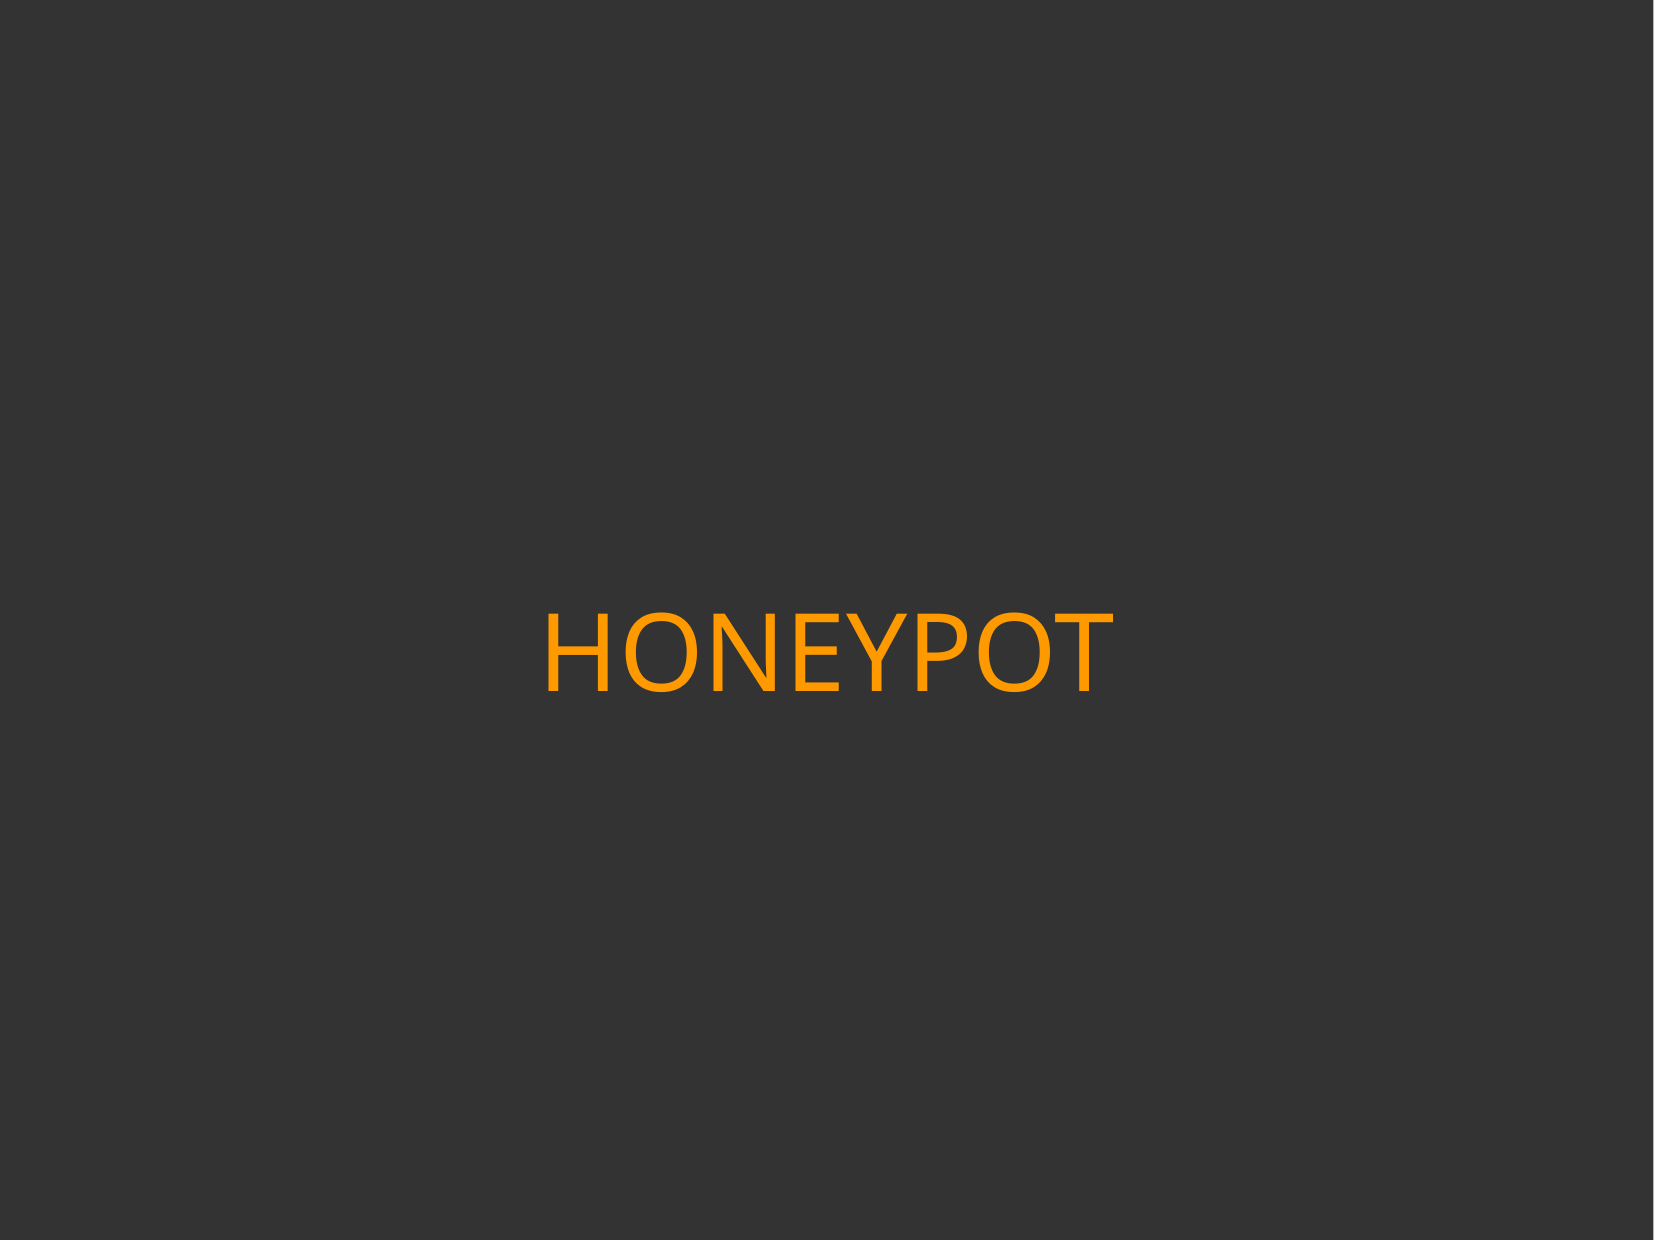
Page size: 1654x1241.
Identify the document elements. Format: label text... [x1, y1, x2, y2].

subtitle HONEYPOT [82, 290, 1571, 1010]
